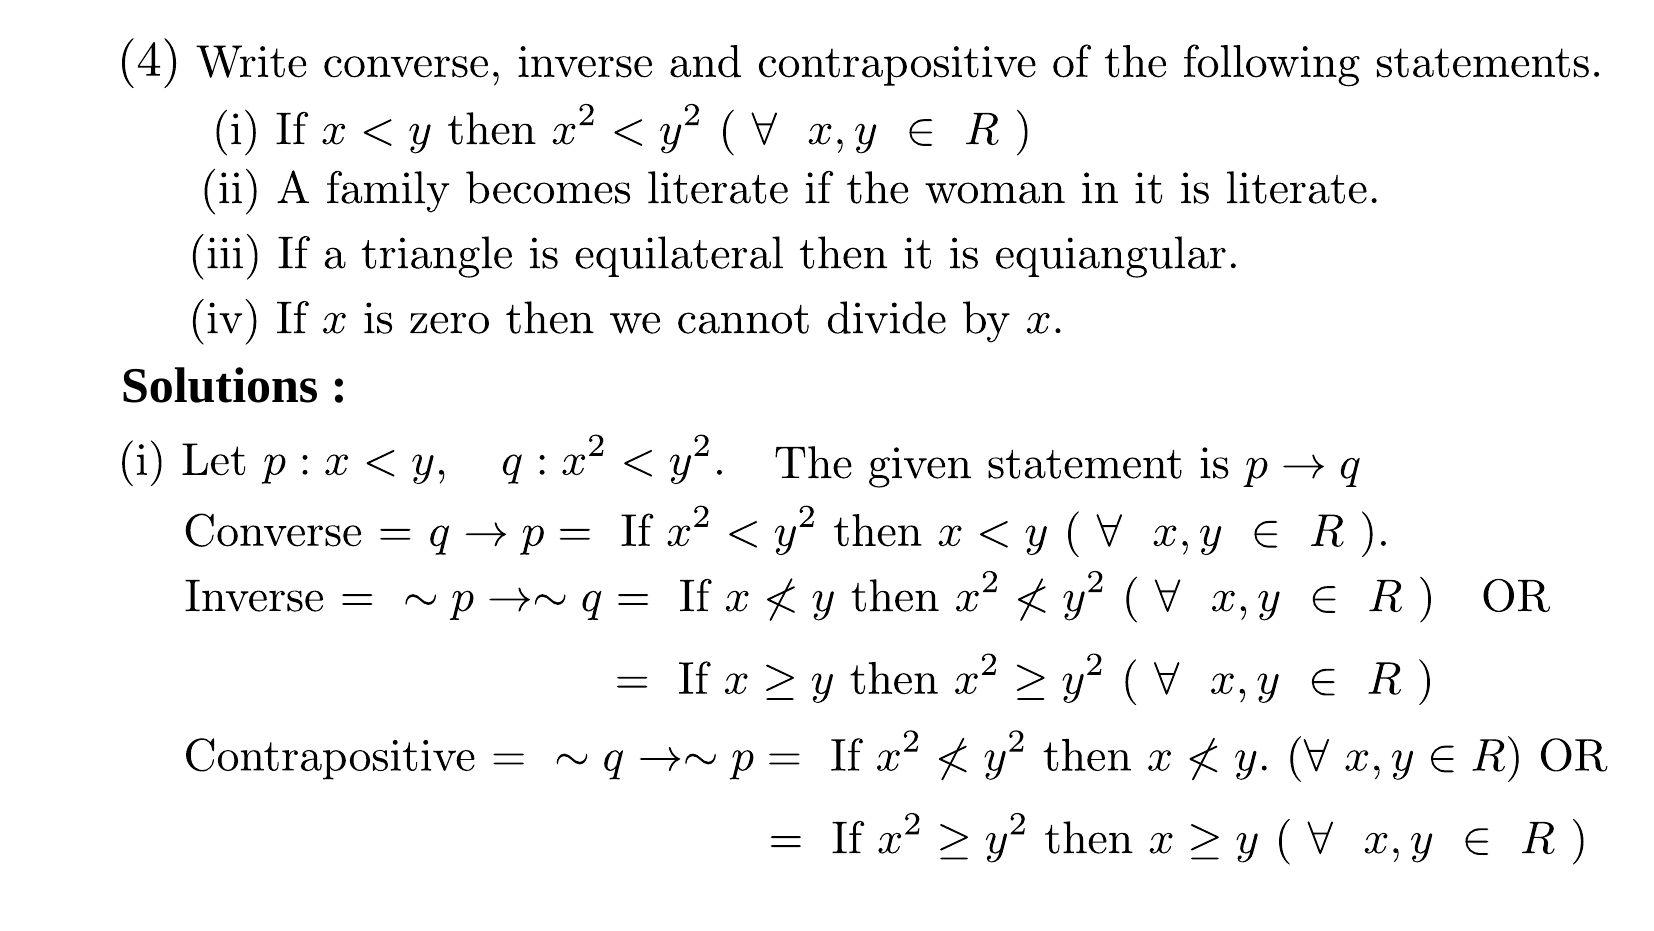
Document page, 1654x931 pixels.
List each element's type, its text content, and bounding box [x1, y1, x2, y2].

subtitle Solutions : [47, 31, 1625, 904]
text_box [185, 570, 1551, 623]
text_box [190, 233, 1236, 280]
text_box [119, 38, 177, 89]
text_box [214, 103, 1028, 156]
text_box [770, 812, 1584, 865]
text_box [616, 653, 1430, 706]
text_box [775, 446, 1360, 488]
text_box [190, 298, 1061, 345]
text_box [202, 168, 1377, 215]
text_box [185, 730, 1608, 782]
text_box [185, 505, 1386, 558]
text_box [196, 44, 1600, 87]
text_box [120, 434, 722, 487]
